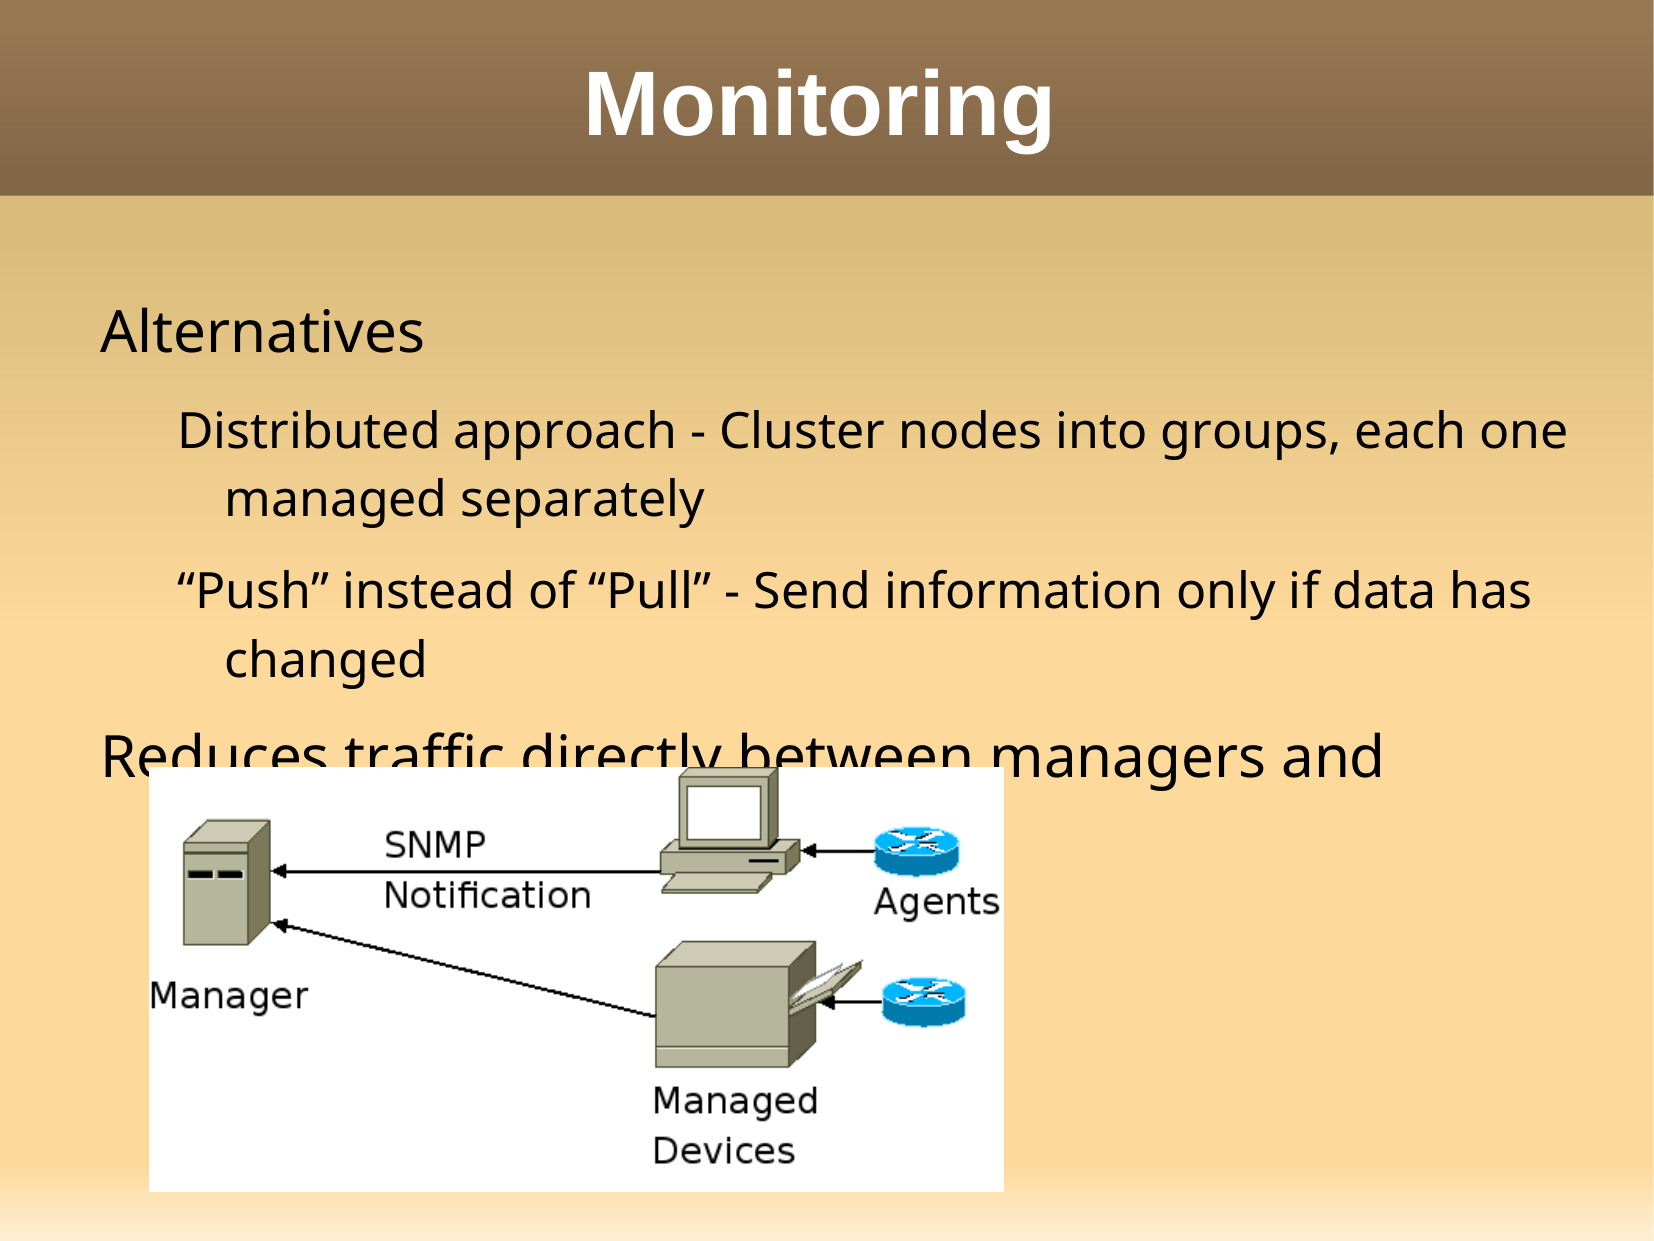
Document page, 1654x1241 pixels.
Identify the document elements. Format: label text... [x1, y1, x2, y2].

list Alternatives Distributed approach - Cluster nodes into groups, each one managed separately “Push” instead of “Pull” - Send information only if data has changed Reduces traffic directly between managers and agents [82, 290, 1571, 1109]
title Monitoring [76, 0, 1565, 208]
picture [0, 0, 1654, 1241]
